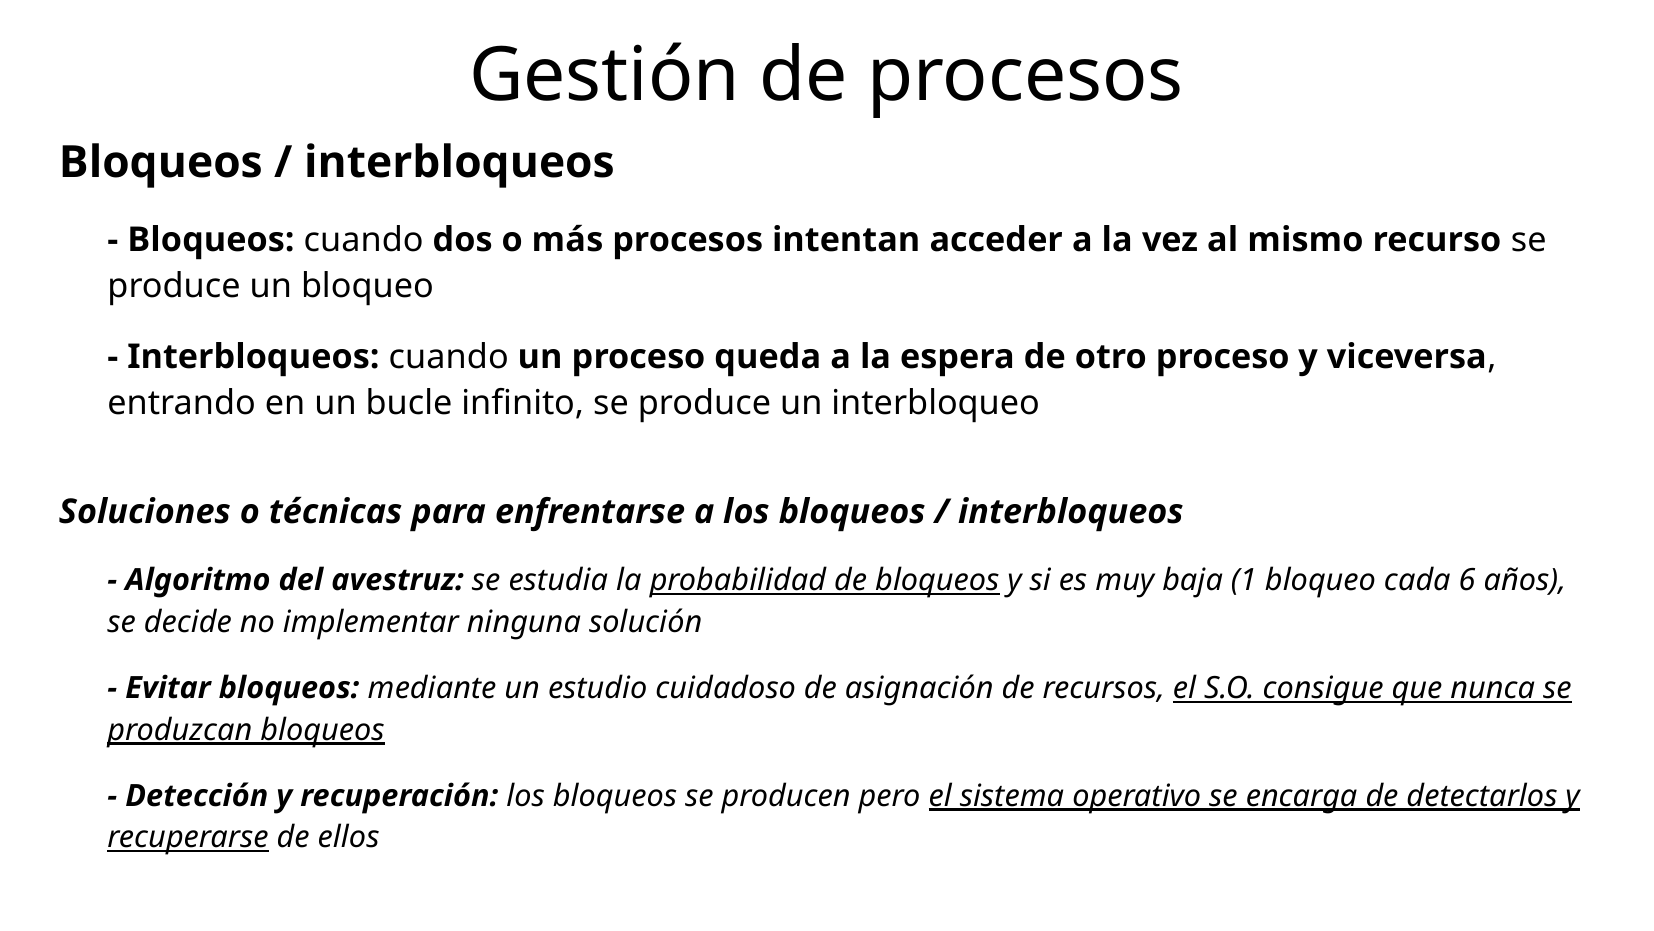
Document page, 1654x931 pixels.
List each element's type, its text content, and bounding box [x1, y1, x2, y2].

list Bloqueos / interbloqueos - Bloqueos: cuando dos o más procesos intentan acceder a la vez al mismo recurso se produce un bloqueo - Interbloqueos: cuando un proceso queda a la espera de otro proceso y viceversa, entrando en un bucle infinito, se produce un interbloqueo Soluciones o técnicas para enfrentarse a los bloqueos / interbloqueos - Algoritmo del avestruz: se estudia la probabilidad de bloqueos y si es muy baja (1 bloqueo cada 6 años), se decide no implementar ninguna solución - Evitar bloqueos: mediante un estudio cuidadoso de asignación de recursos, el S.O. consigue que nunca se produzcan bloqueos - Detección y recuperación: los bloqueos se producen pero el sistema operativo se encarga de detectarlos y recuperarse de ellos [59, 129, 1595, 863]
title Gestión de procesos [82, 19, 1571, 125]
